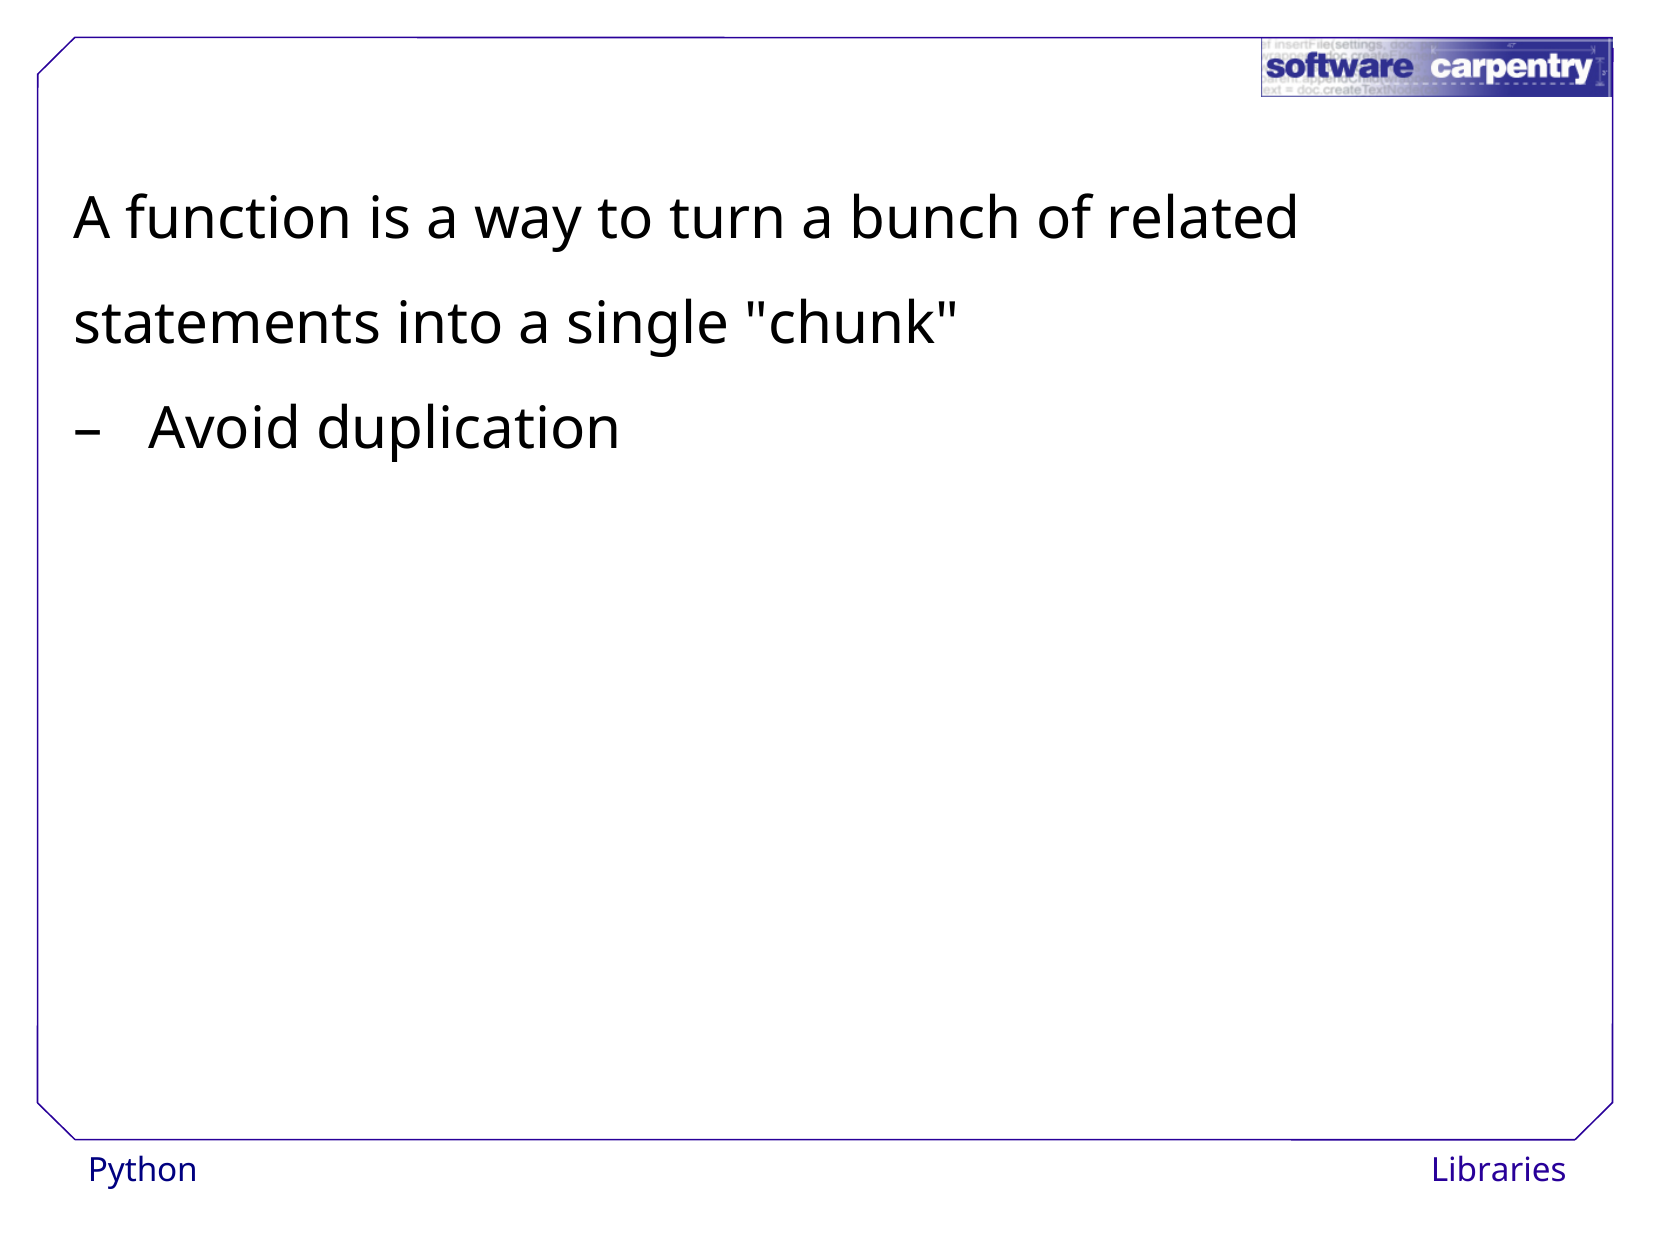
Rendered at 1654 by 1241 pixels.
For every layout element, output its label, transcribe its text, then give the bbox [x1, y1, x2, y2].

picture [1261, 39, 1613, 97]
text_box A function is a way to turn a bunch of related statements into a single "chunk" – Avoid duplication [58, 138, 1466, 469]
